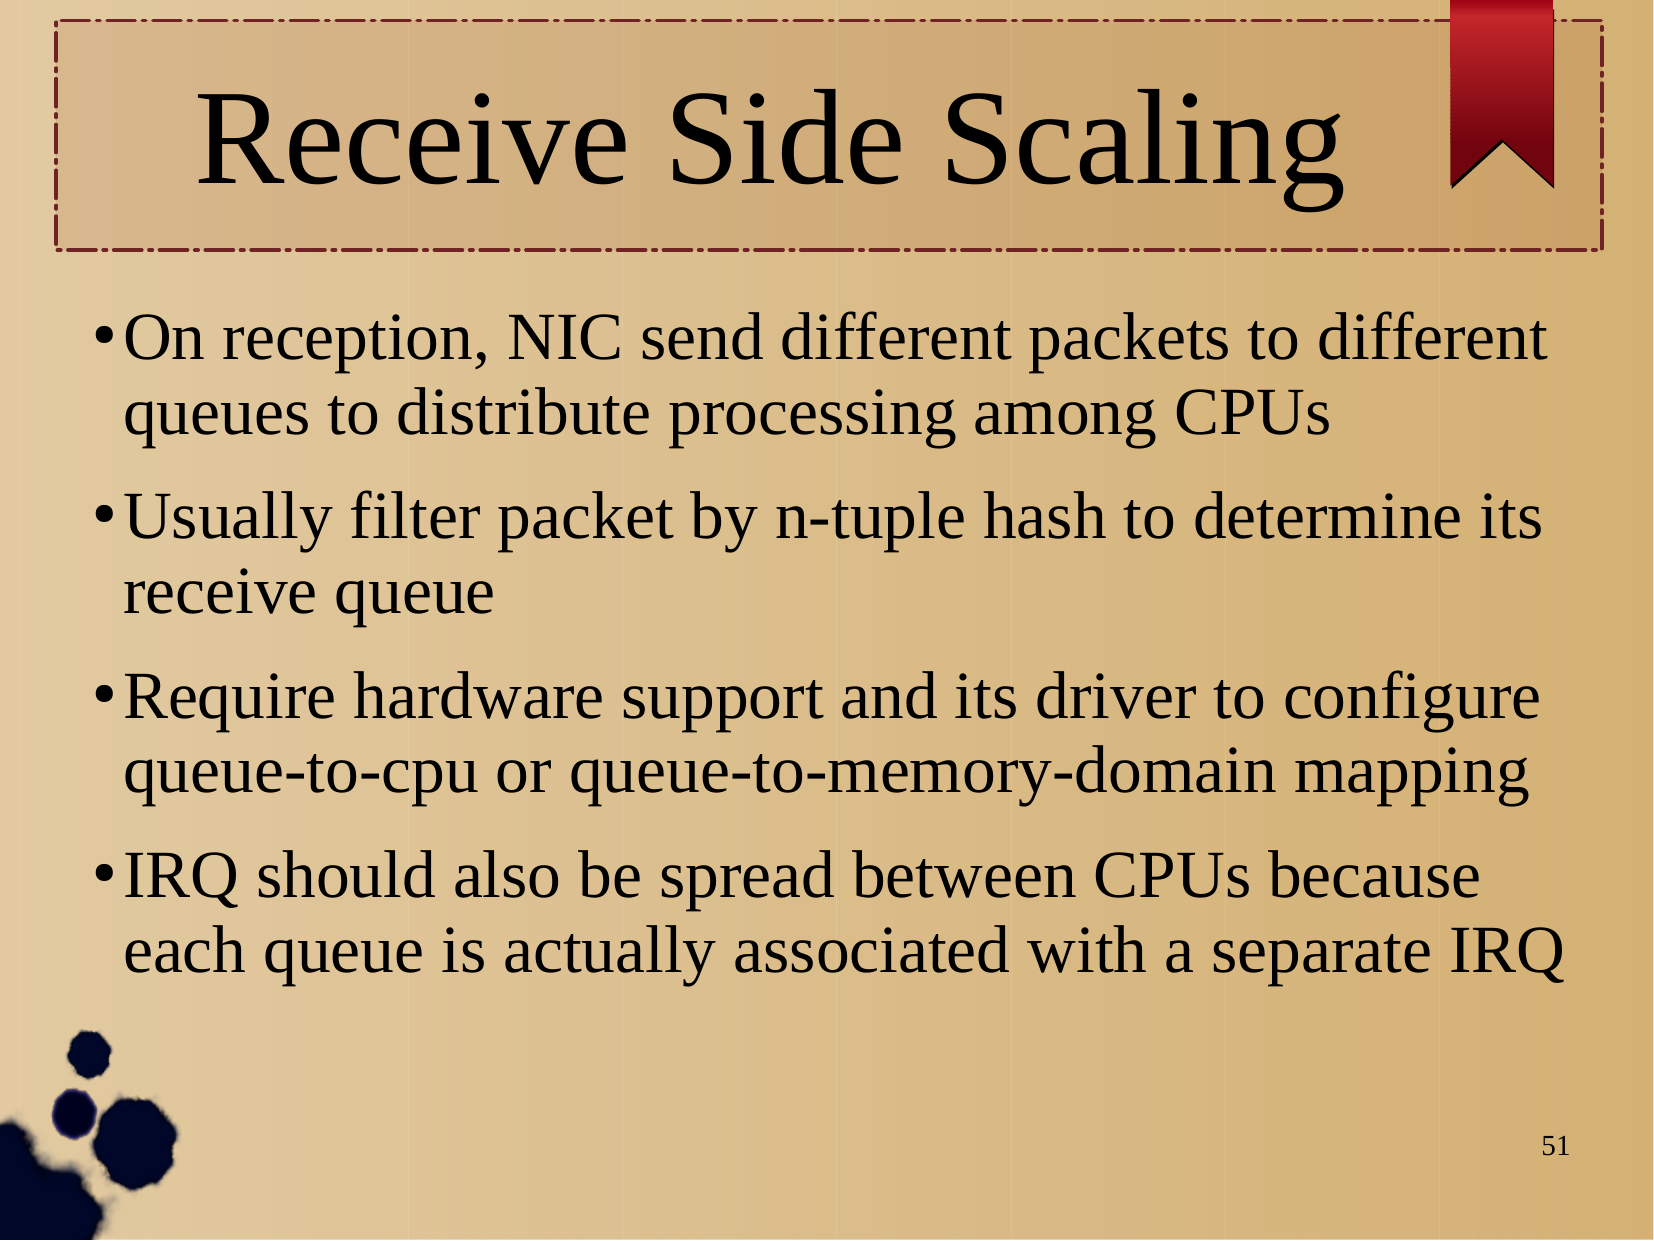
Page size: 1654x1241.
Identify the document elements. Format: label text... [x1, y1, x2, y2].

list On reception, NIC send different packets to different queues to distribute processing among CPUs Usually filter packet by n-tuple hash to determine its receive queue Require hardware support and its driver to configure queue-to-cpu or queue-to-memory-domain mapping IRQ should also be spread between CPUs because each queue is actually associated with a separate IRQ [82, 299, 1571, 1019]
title Receive Side Scaling [82, 47, 1412, 229]
